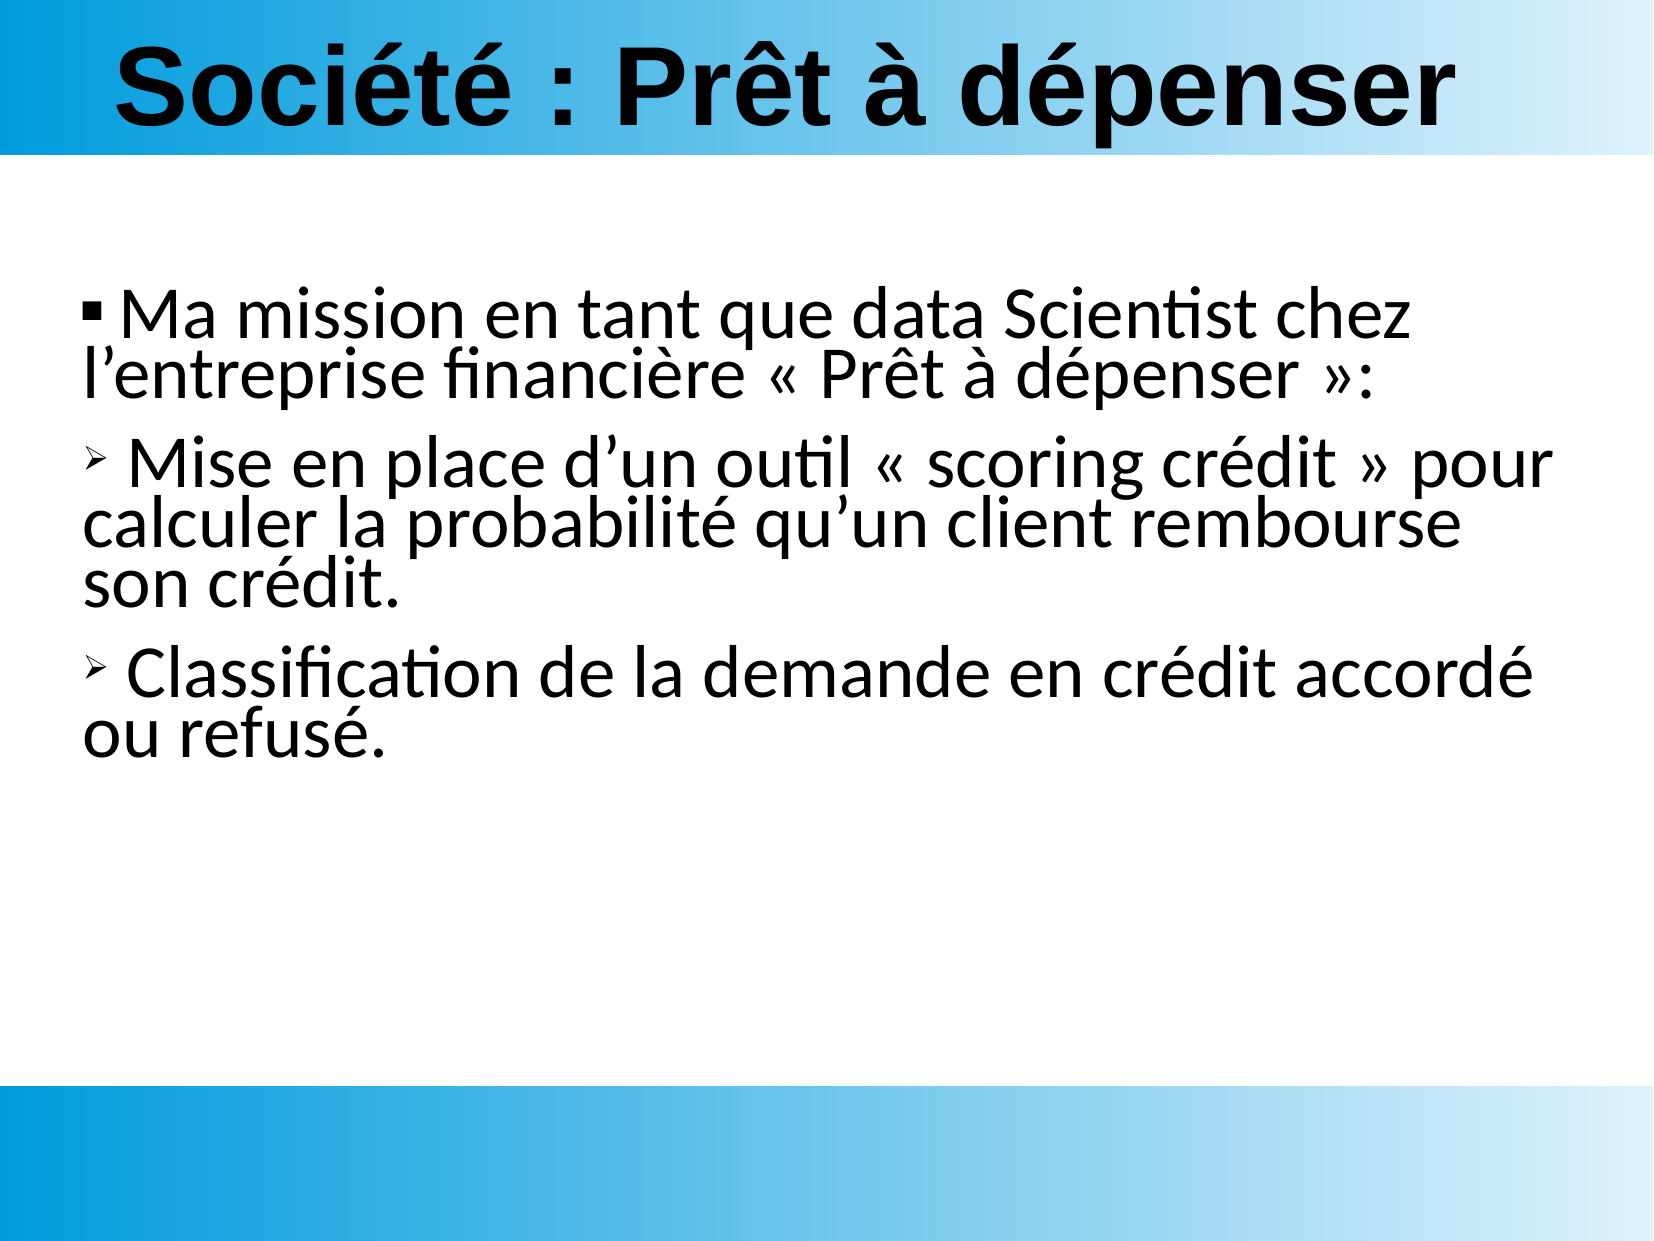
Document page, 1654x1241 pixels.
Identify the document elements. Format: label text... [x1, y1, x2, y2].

list Ma mission en tant que data Scientist chez l’entreprise financière « Prêt à dépenser »: Mise en place d’un outil « scoring crédit » pour calculer la probabilité qu’un client rembourse son crédit. Classification de la demande en crédit accordé ou refusé. [82, 290, 1571, 1010]
title Société : Prêt à dépenser [11, 24, 1560, 150]
